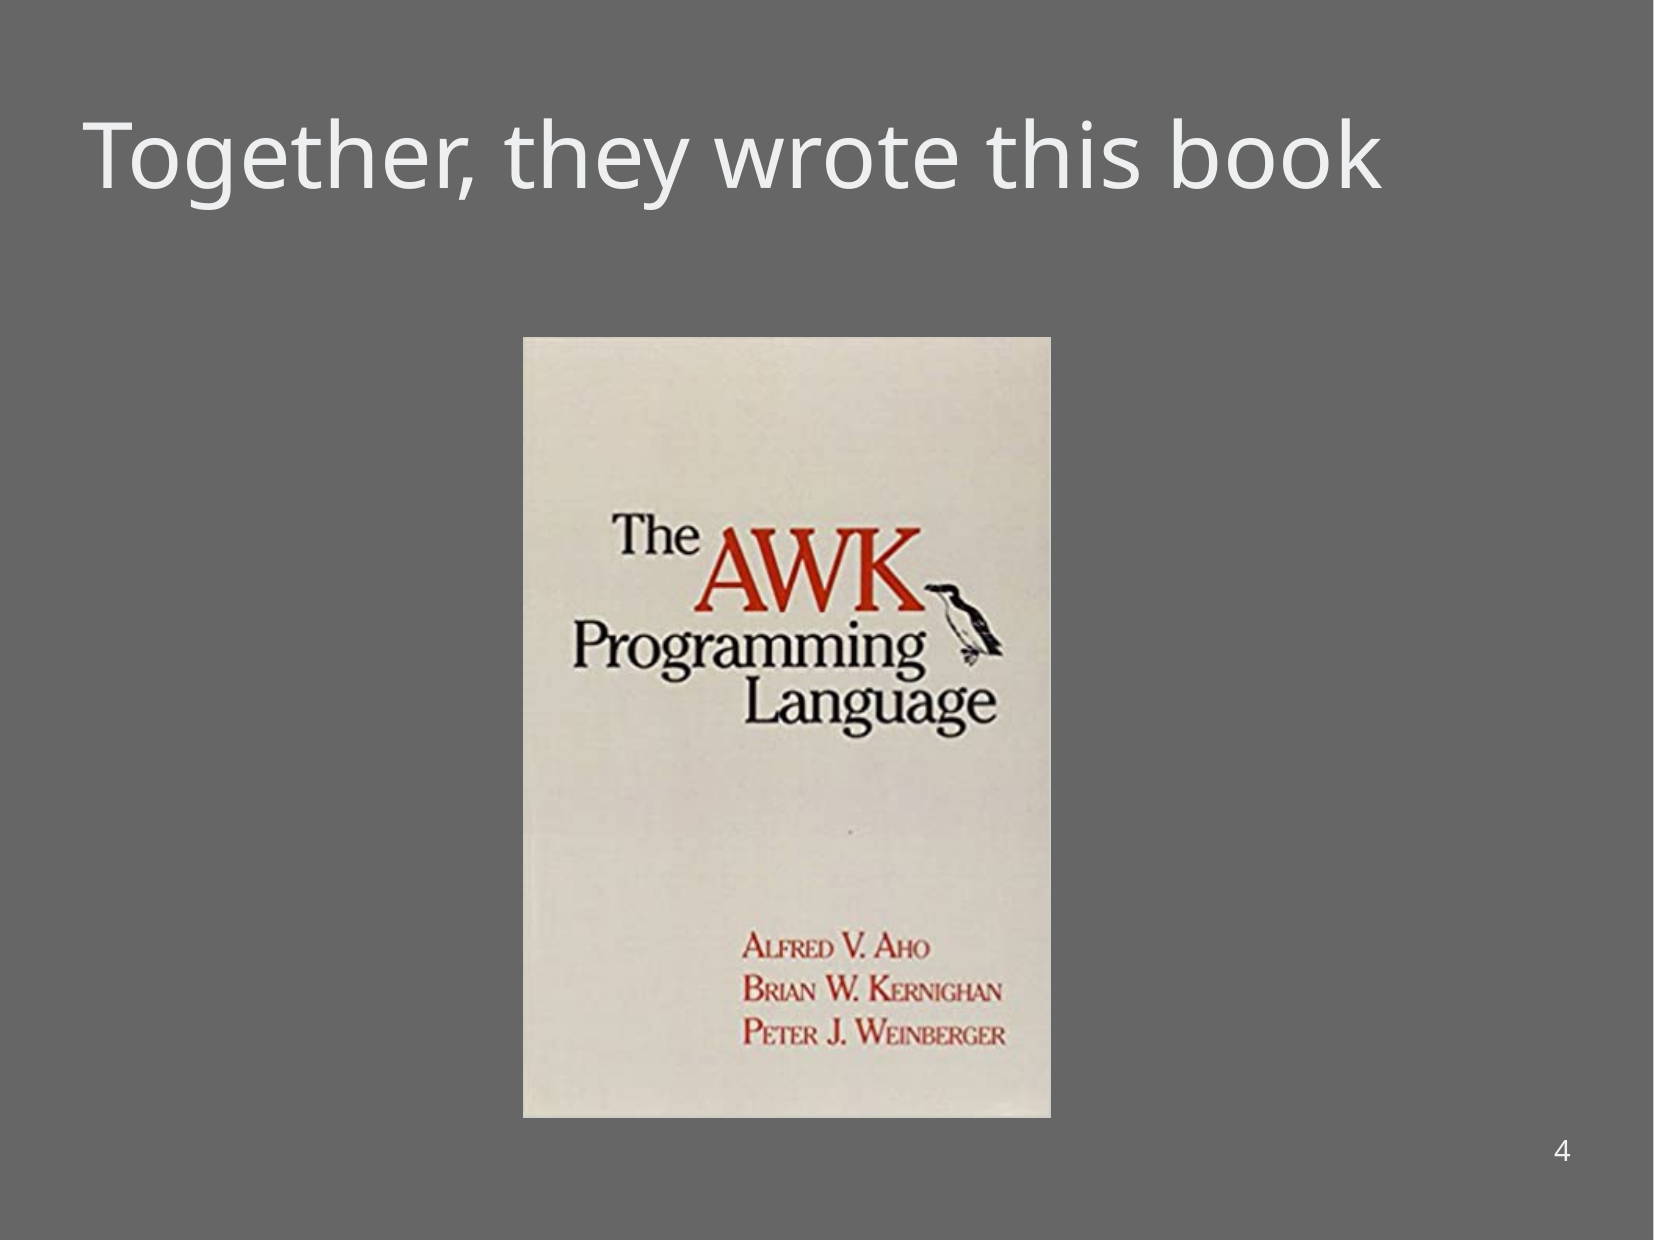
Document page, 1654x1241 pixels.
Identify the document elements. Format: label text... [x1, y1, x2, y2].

title Together, they wrote this book [82, 49, 1571, 257]
picture [523, 337, 1051, 1118]
